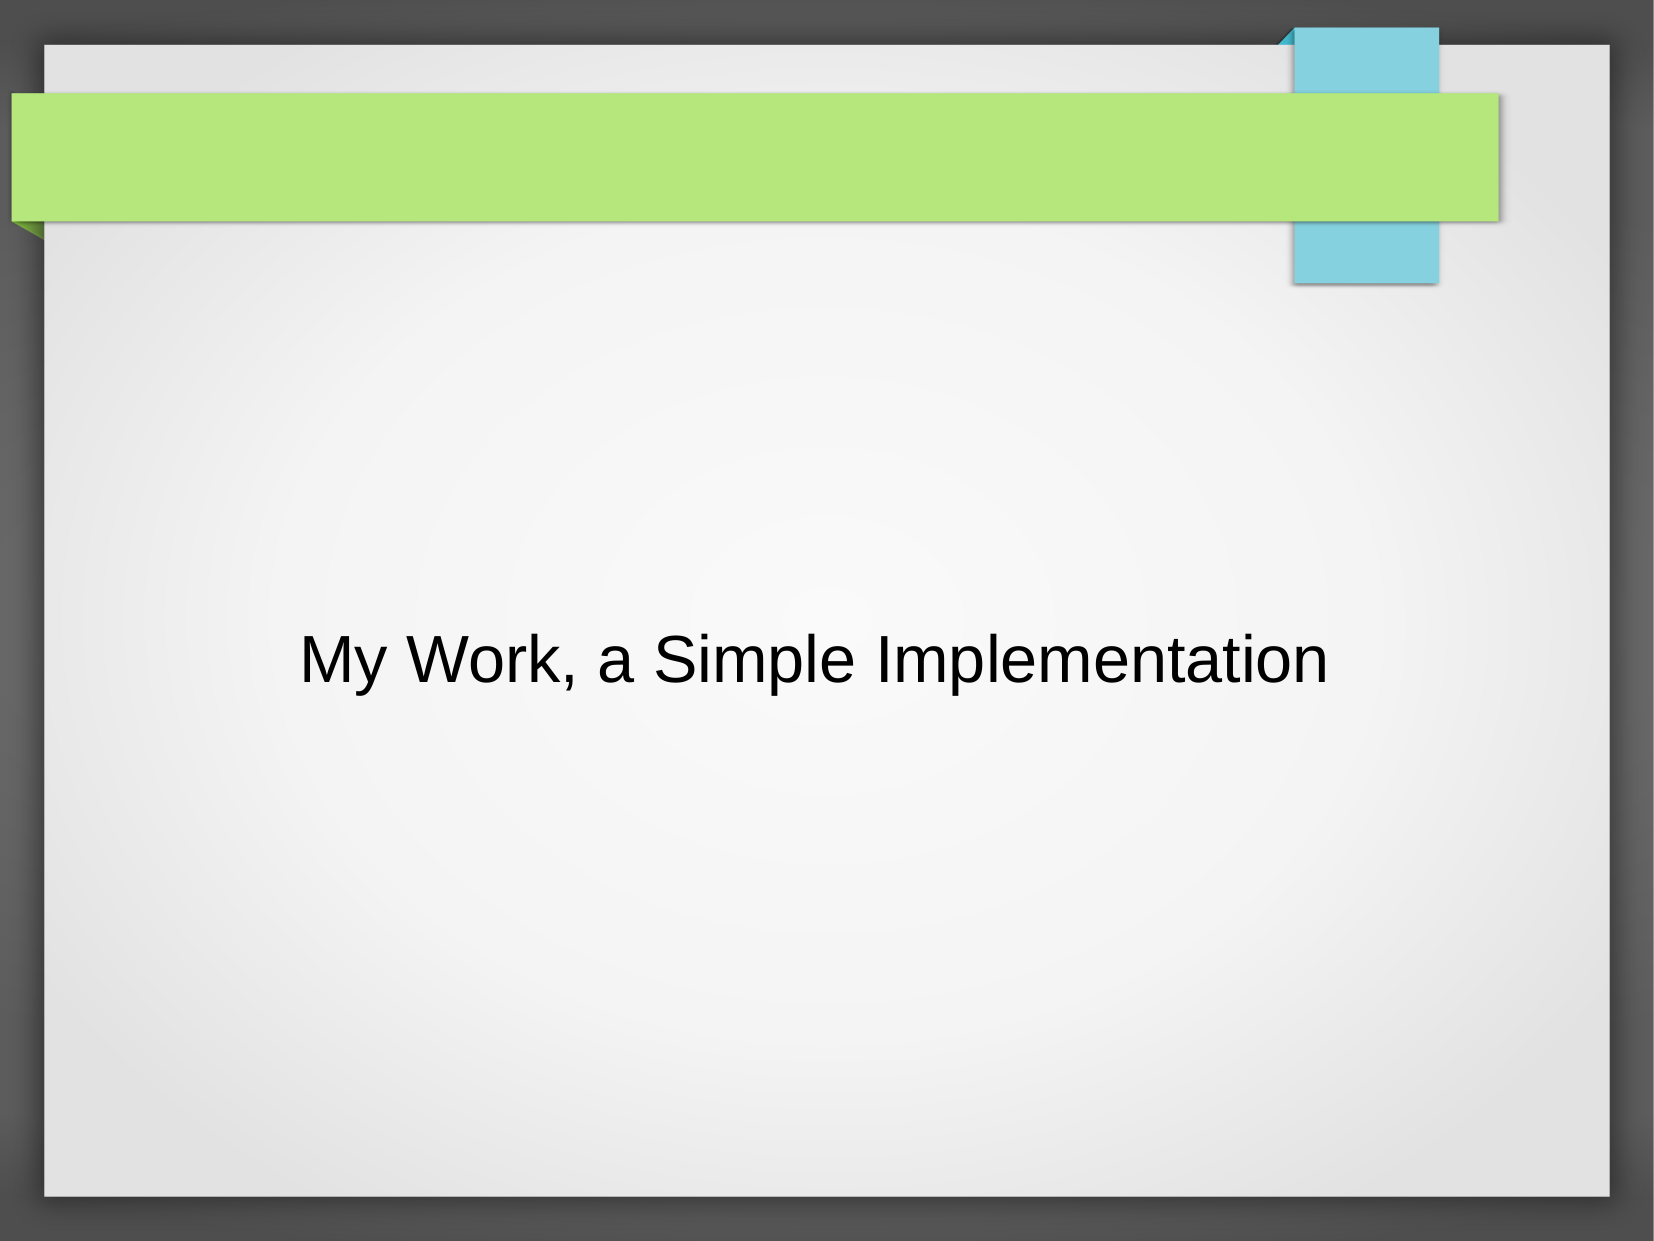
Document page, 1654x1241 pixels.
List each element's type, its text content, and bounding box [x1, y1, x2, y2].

subtitle My Work, a Simple Implementation [224, 385, 1406, 934]
picture [0, 0, 1654, 1241]
